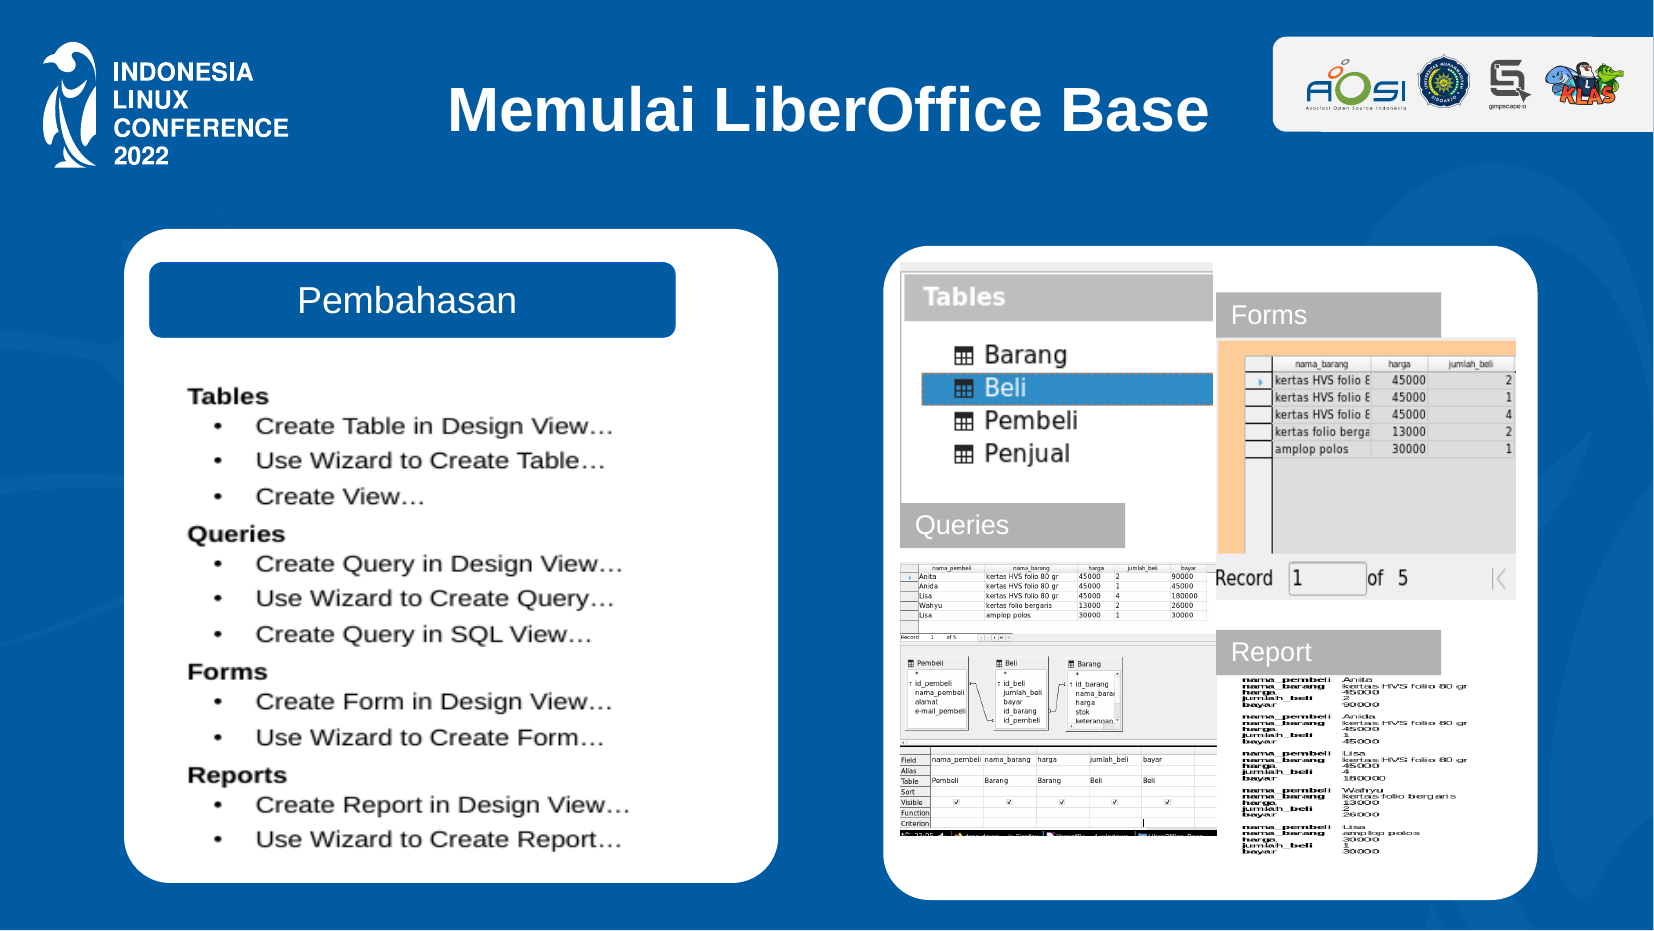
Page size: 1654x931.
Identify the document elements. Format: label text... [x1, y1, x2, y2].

title Memulai LiberOffice Base [82, 75, 1576, 188]
picture [900, 262, 1213, 504]
text_box Queries [900, 503, 1126, 549]
text_box Forms [1216, 292, 1442, 338]
text_box Pembahasan [150, 262, 676, 338]
picture [164, 370, 713, 863]
picture [1237, 674, 1501, 863]
text_box [883, 245, 1538, 901]
picture [1417, 54, 1471, 75]
picture [900, 337, 1516, 836]
text_box Report [1216, 629, 1442, 676]
picture [1545, 62, 1624, 105]
text_box [124, 228, 779, 883]
